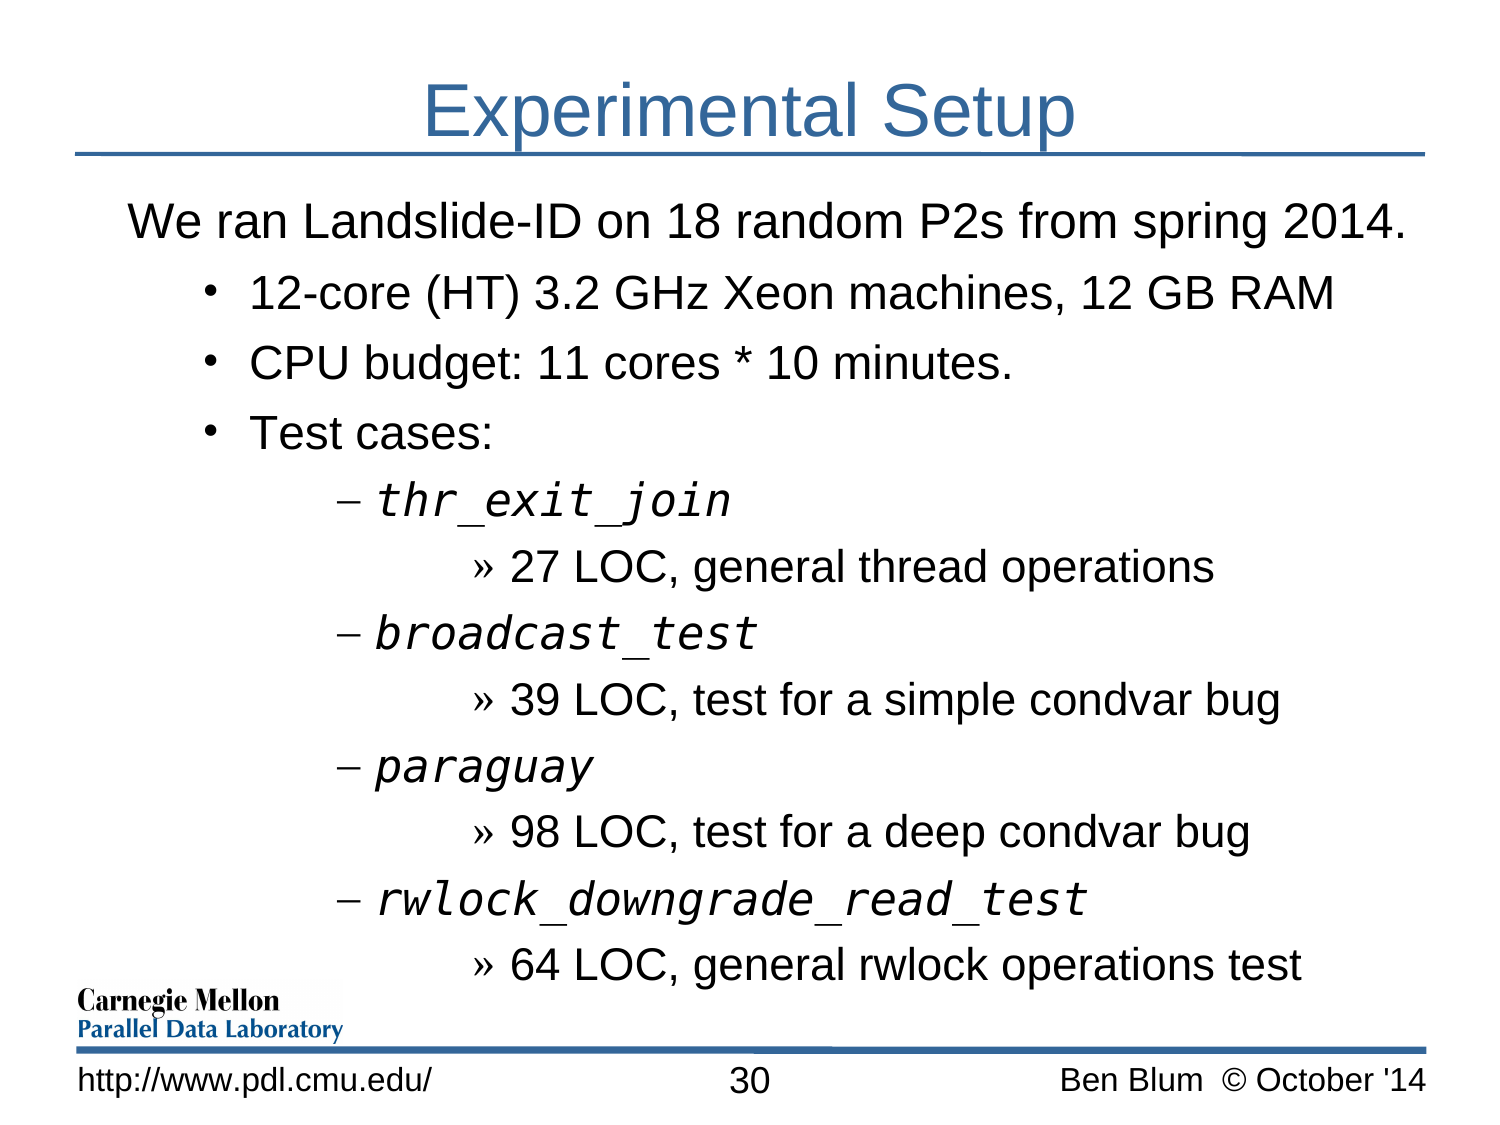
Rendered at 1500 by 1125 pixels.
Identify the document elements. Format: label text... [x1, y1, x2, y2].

picture [77, 979, 343, 1044]
title Experimental Setup [112, 49, 1388, 163]
list We ran Landslide-ID on 18 random P2s from spring 2014. 12-core (HT) 3.2 GHz Xeon machines, 12 GB RAM CPU budget: 11 cores * 10 minutes. Test cases: thr_exit_join 27 LOC, general thread operations broadcast_test 39 LOC, test for a simple condvar bug paraguay 98 LOC, test for a deep condvar bug rwlock_downgrade_read_test 64 LOC, general rwlock operations test [112, 181, 1426, 998]
